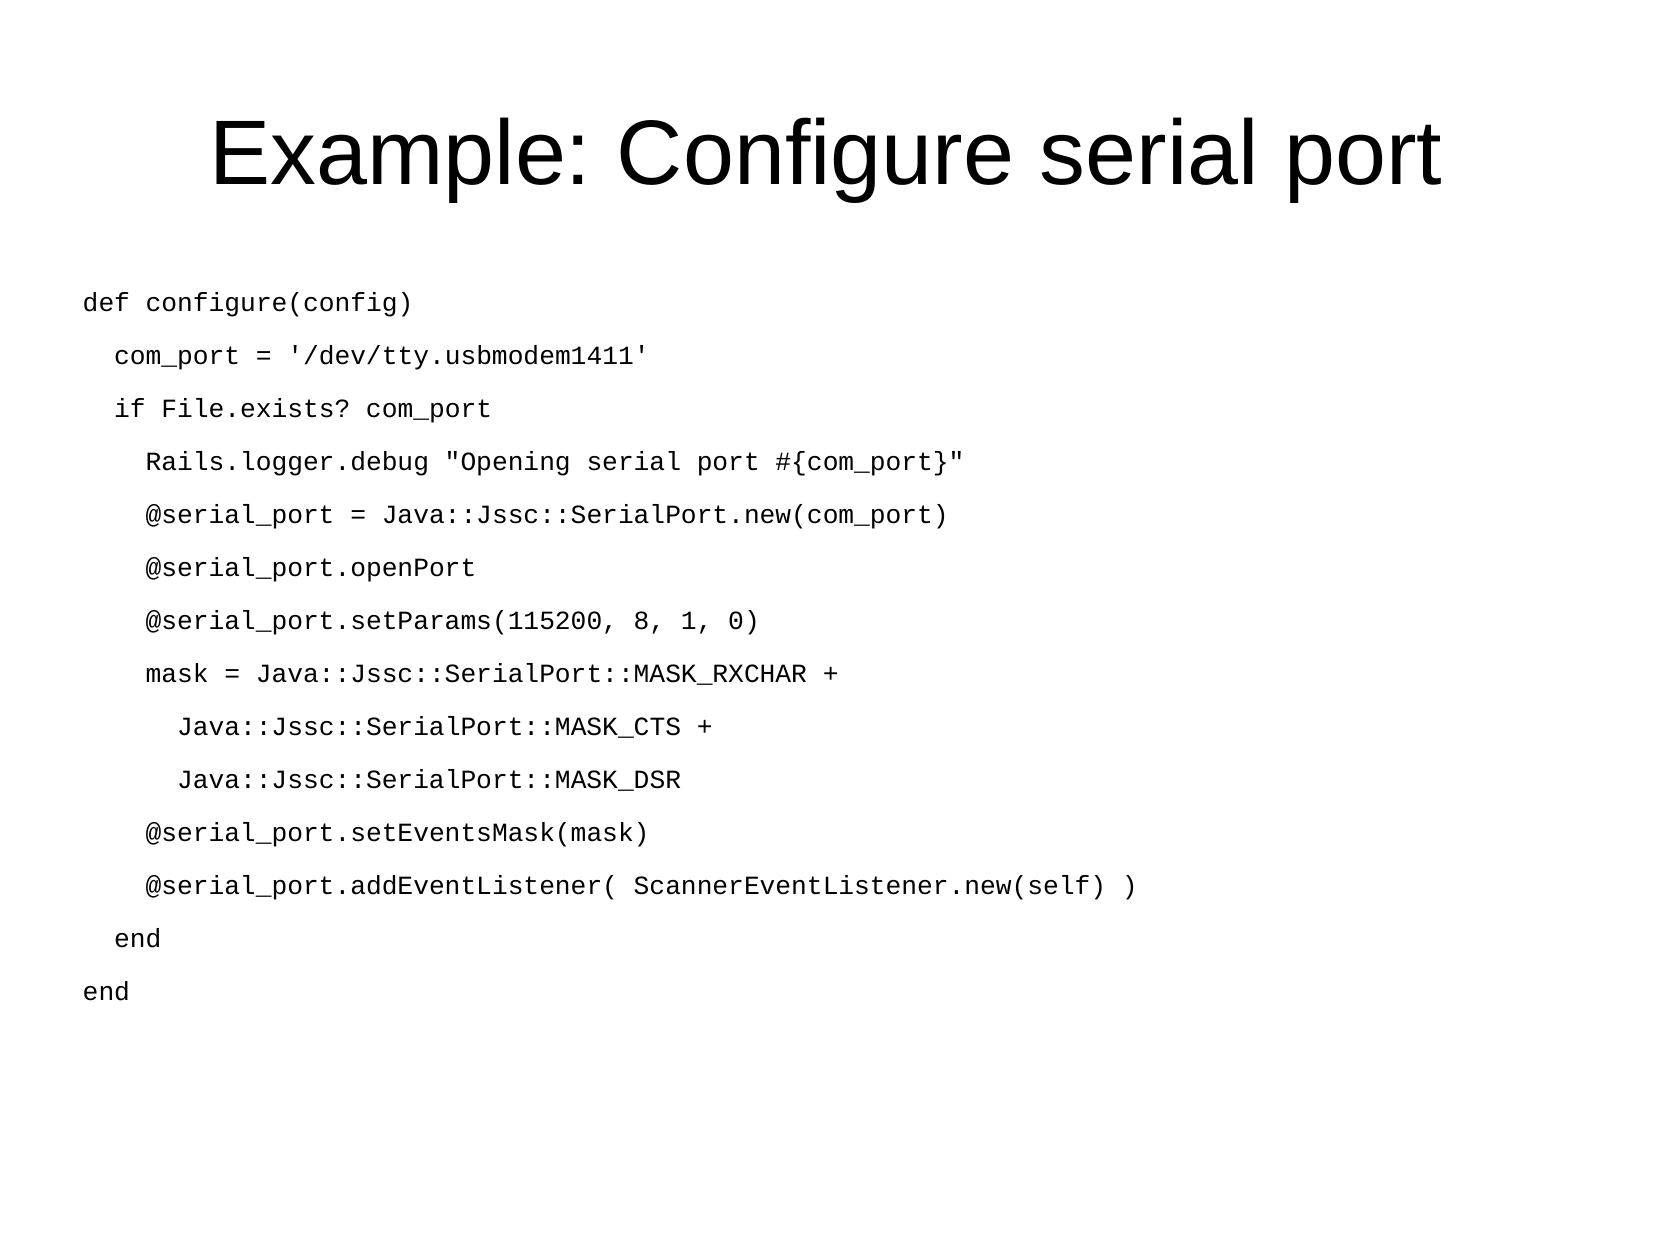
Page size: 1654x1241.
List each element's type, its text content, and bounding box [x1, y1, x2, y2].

list def configure(config) com_port = '/dev/tty.usbmodem1411' if File.exists? com_port Rails.logger.debug "Opening serial port #{com_port}" @serial_port = Java::Jssc::SerialPort.new(com_port) @serial_port.openPort @serial_port.setParams(115200, 8, 1, 0) mask = Java::Jssc::SerialPort::MASK_RXCHAR + Java::Jssc::SerialPort::MASK_CTS + Java::Jssc::SerialPort::MASK_DSR @serial_port.setEventsMask(mask) @serial_port.addEventListener( ScannerEventListener.new(self) ) end end [82, 290, 1571, 1010]
title Example: Configure serial port [82, 49, 1571, 257]
